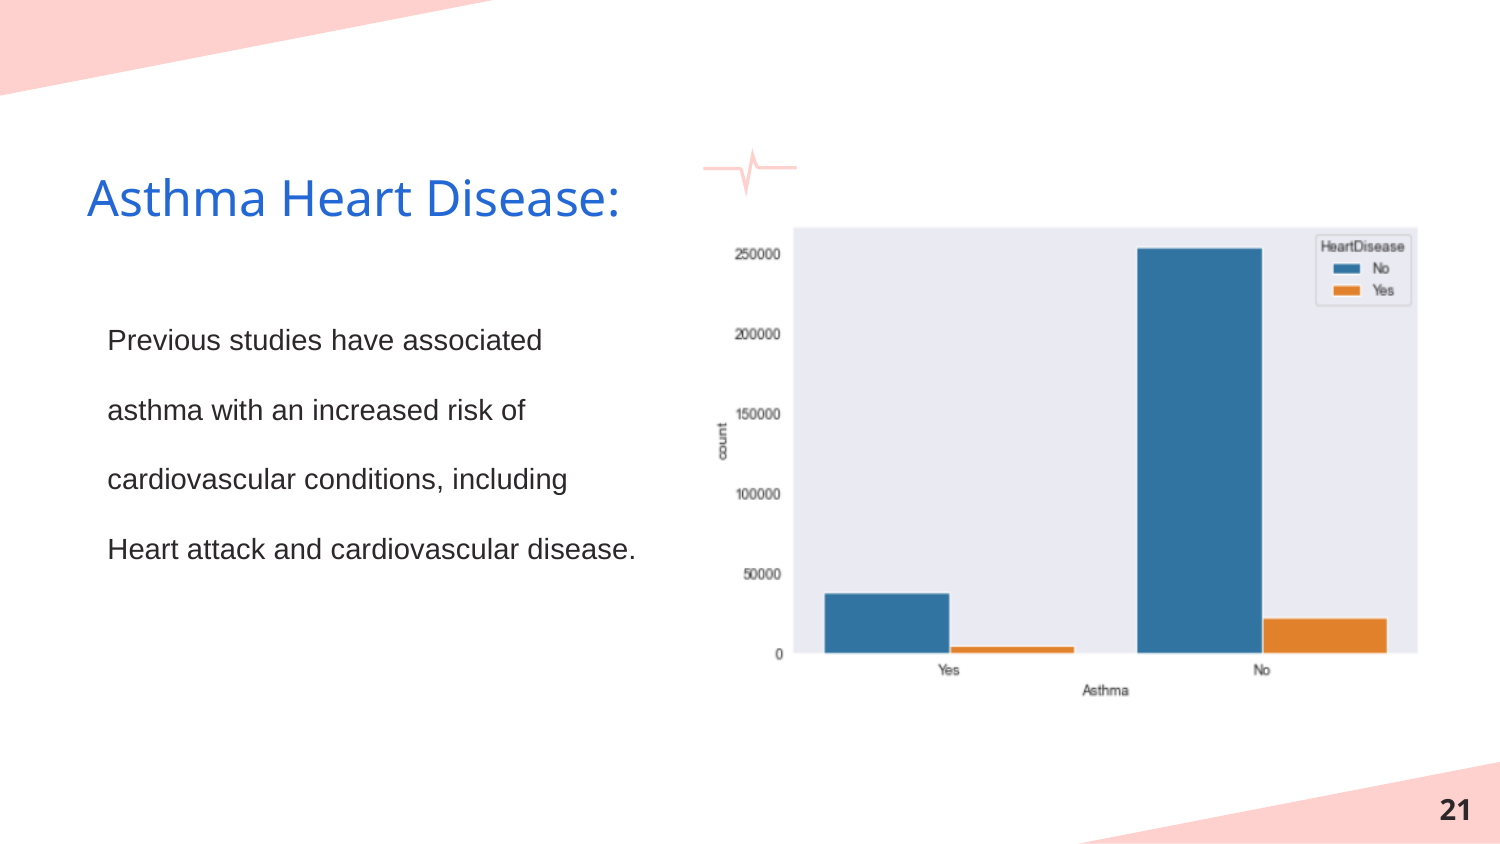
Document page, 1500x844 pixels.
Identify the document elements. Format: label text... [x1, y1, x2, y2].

title Asthma Heart Disease: [72, 151, 1500, 221]
text_box 21 [1424, 783, 1489, 830]
picture [707, 220, 1425, 704]
text_box Previous studies have associated asthma with an increased risk of cardiovascular conditions, including Heart attack and cardiovascular disease. [92, 278, 658, 566]
